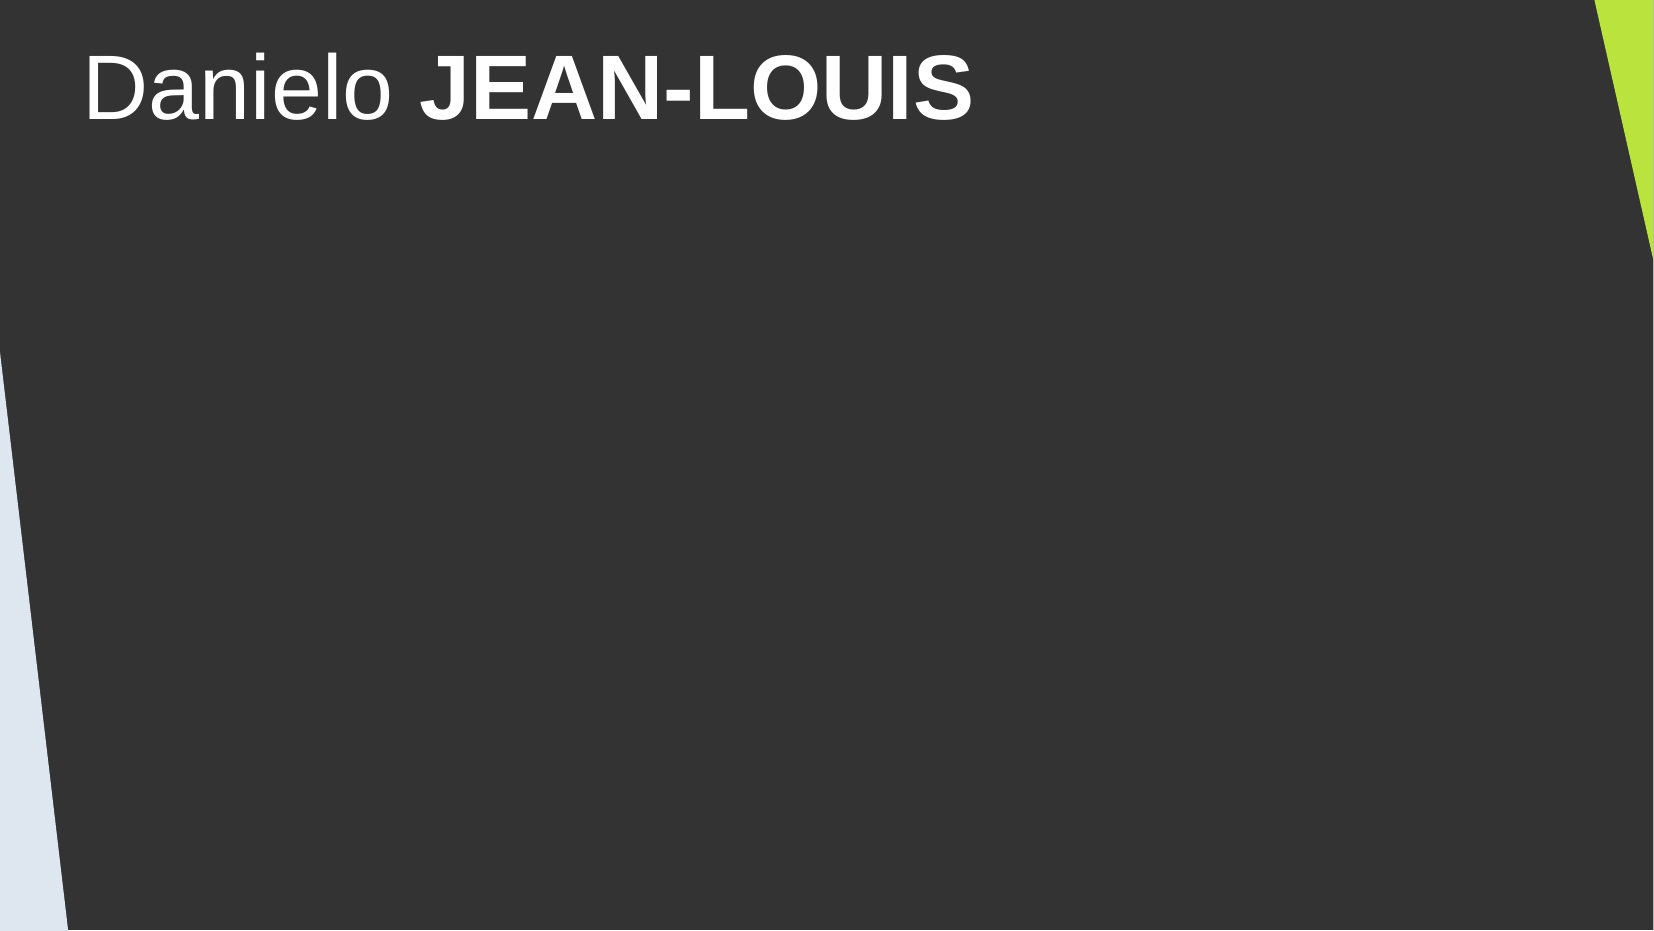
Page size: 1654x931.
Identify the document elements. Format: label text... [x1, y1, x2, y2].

text_box Danielo JEAN-LOUIS [82, 36, 1571, 758]
text_box [1594, 0, 1654, 263]
text_box [0, 352, 69, 931]
